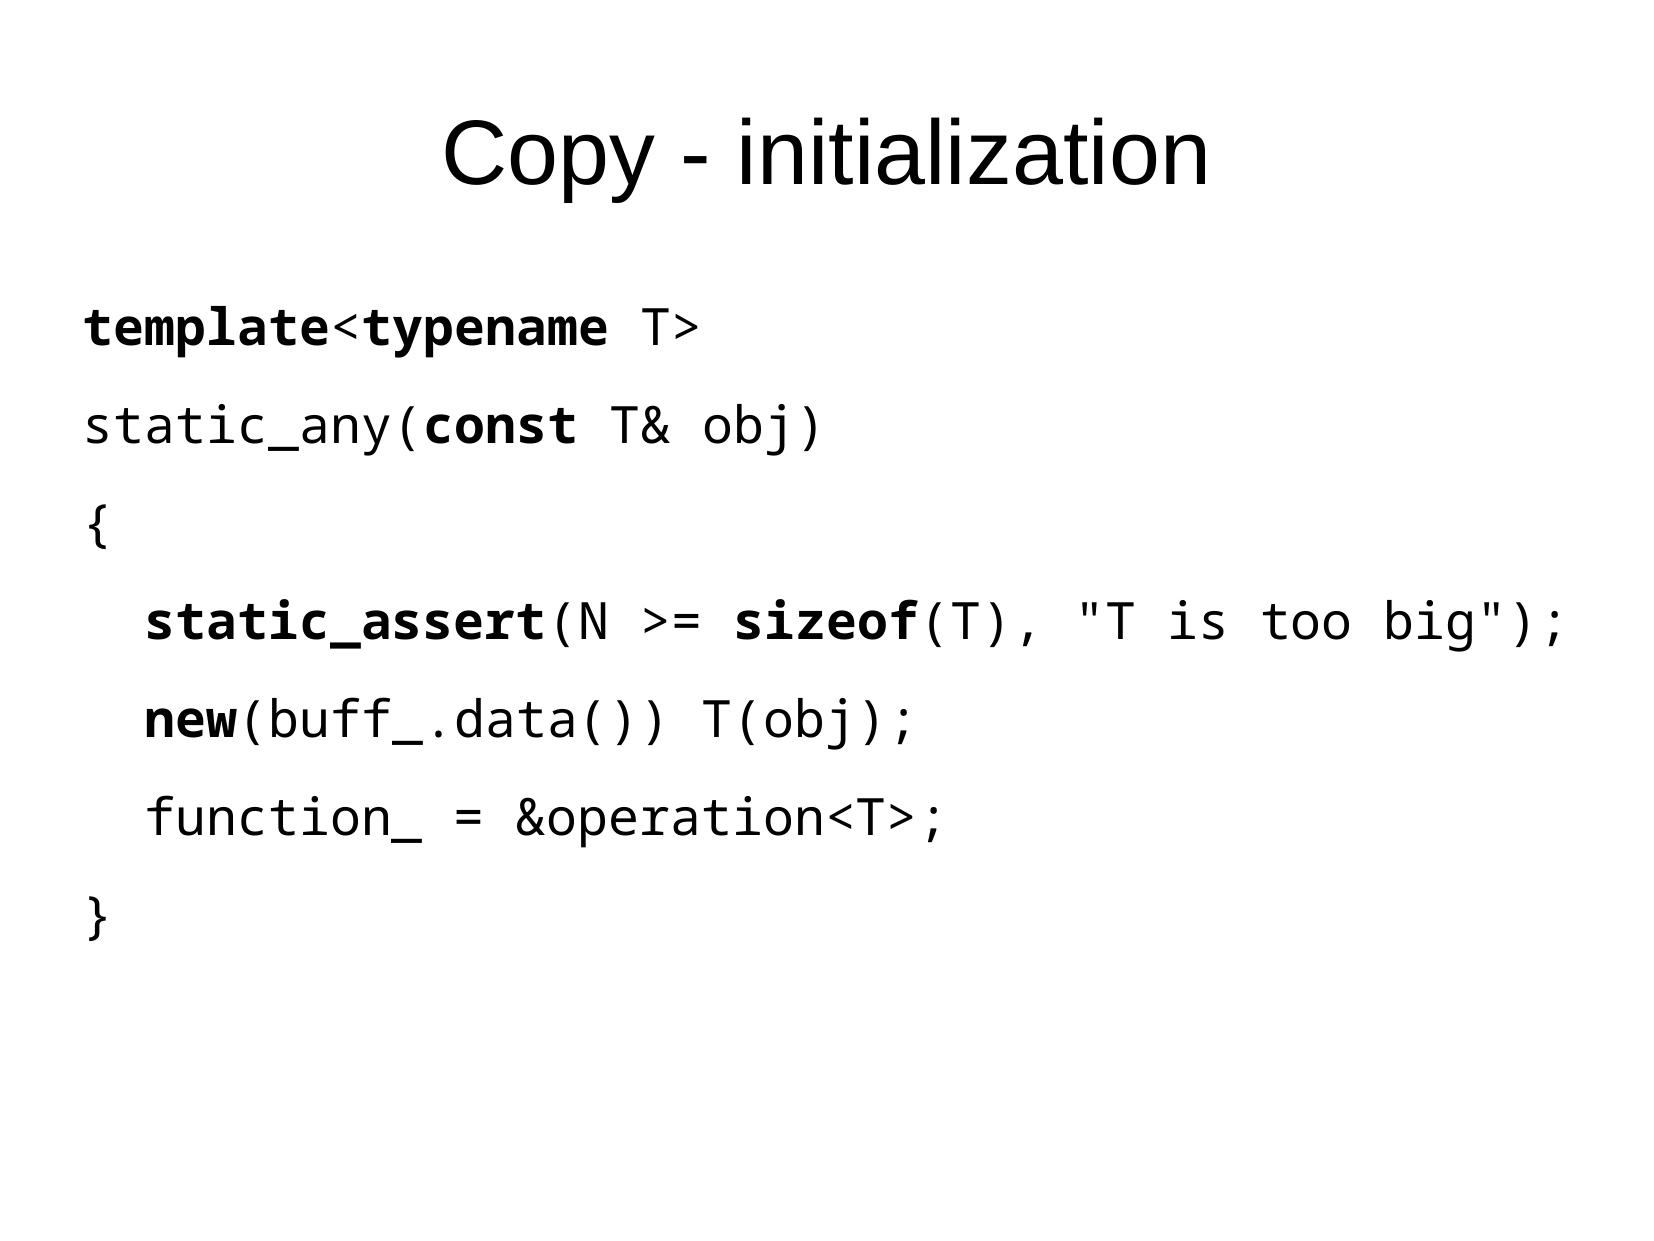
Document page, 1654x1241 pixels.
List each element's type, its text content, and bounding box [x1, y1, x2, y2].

list template<typename T> static_any(const T& obj) { static_assert(N >= sizeof(T), "T is too big"); new(buff_.data()) T(obj); function_ = &operation<T>; } [82, 290, 1571, 1010]
title Copy - initialization [82, 49, 1571, 257]
